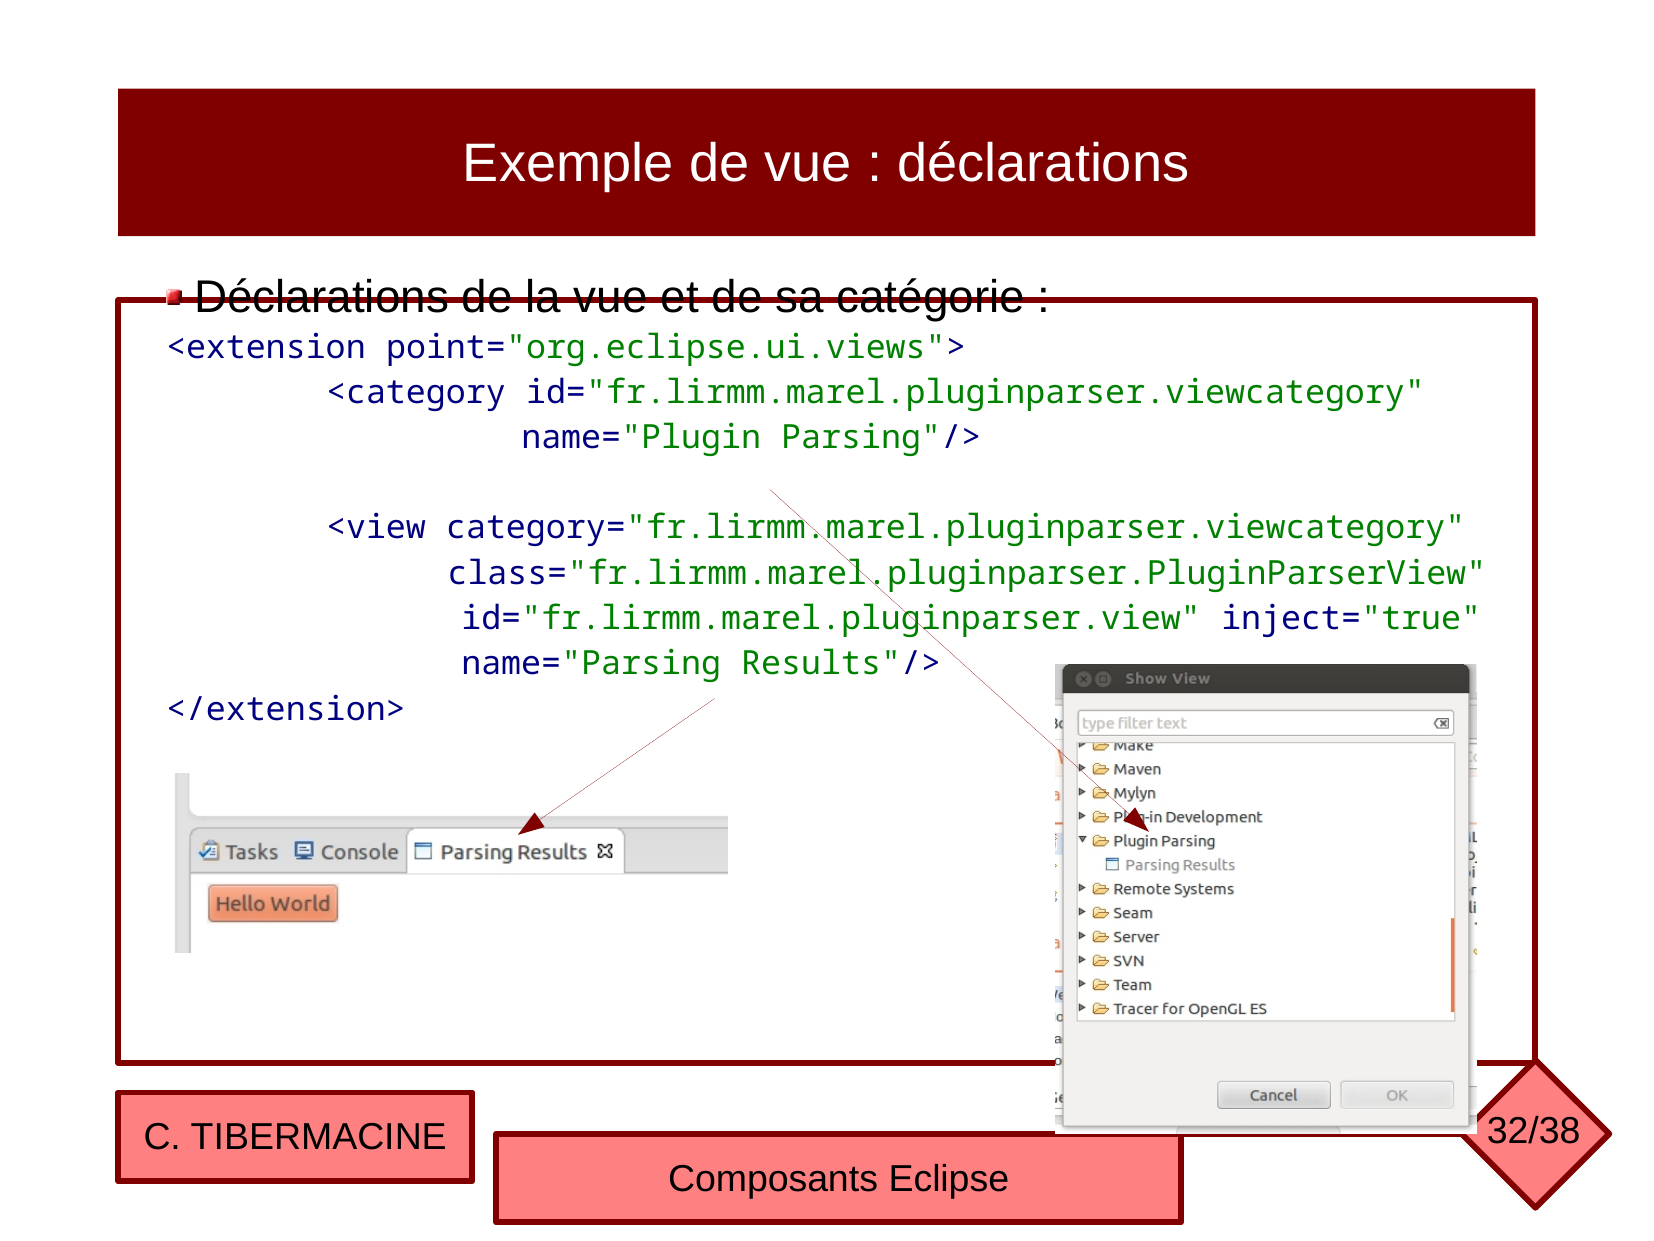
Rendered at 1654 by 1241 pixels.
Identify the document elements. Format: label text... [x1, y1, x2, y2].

text_box C. TIBERMACINE [118, 1092, 473, 1182]
picture [166, 289, 182, 305]
text_box Déclarations de la vue et de sa catégorie : <extension point="org.eclipse.ui.views"> <category id="fr.lirmm.marel.pluginparser.viewcategory" name="Plugin Parsing"/> <view category="fr.lirmm.marel.pluginparser.viewcategory" class="fr.lirmm.marel.pluginparser.PluginParserView" id="fr.lirmm.marel.pluginparser.view" inject="true" name="Parsing Results"/> </extension> [118, 299, 1536, 1063]
text_box [1461, 1134, 1472, 1145]
picture [1055, 664, 1477, 1134]
picture [129, 773, 728, 954]
text_box [1487, 1160, 1584, 1208]
text_box Exemple de vue : déclarations [118, 88, 1536, 237]
text_box Composants Eclipse [496, 1133, 1182, 1223]
text_box <numéro>/38 [1472, 1102, 1654, 1160]
text_box [1493, 1060, 1578, 1102]
